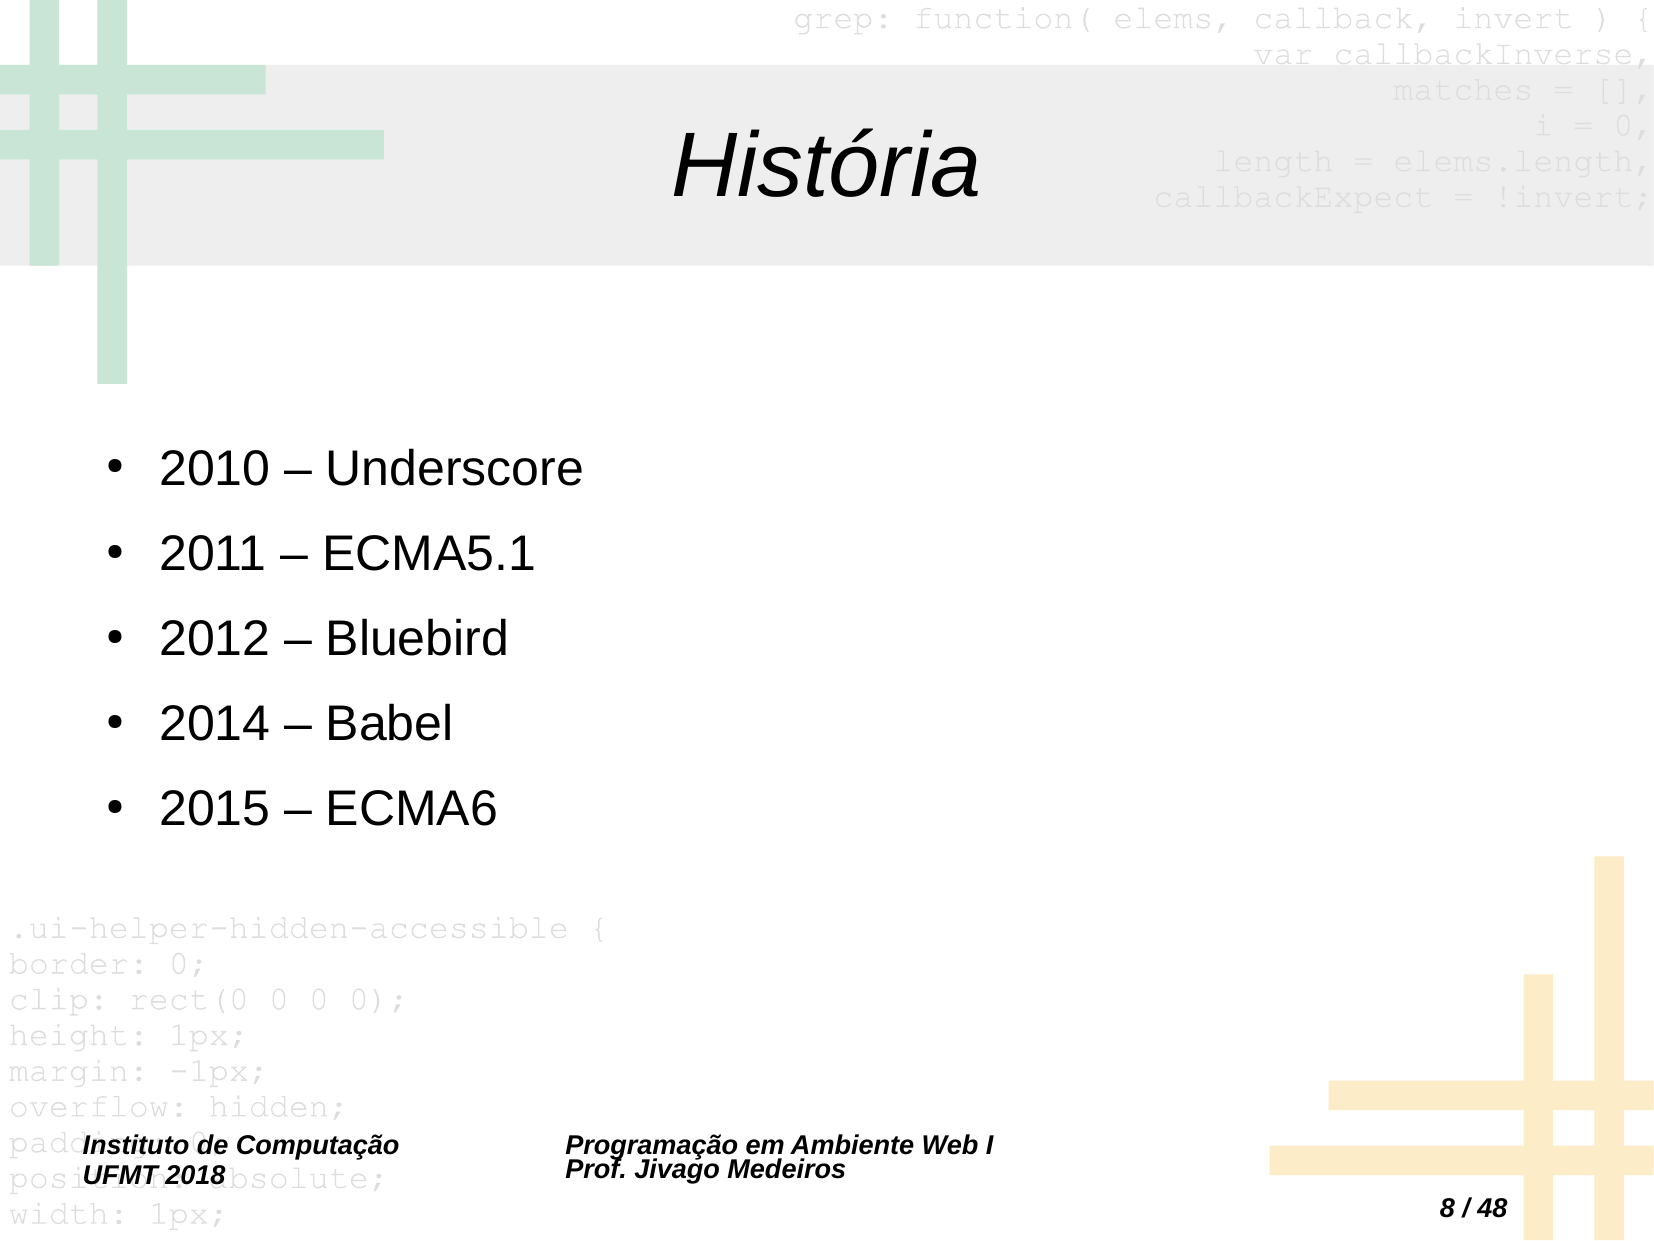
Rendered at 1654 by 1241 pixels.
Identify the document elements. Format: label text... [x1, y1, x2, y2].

list 2010 – Underscore 2011 – ECMA5.1 2012 – Bluebird 2014 – Babel 2015 – ECMA6 [88, 278, 1577, 998]
title História [82, 61, 1571, 269]
